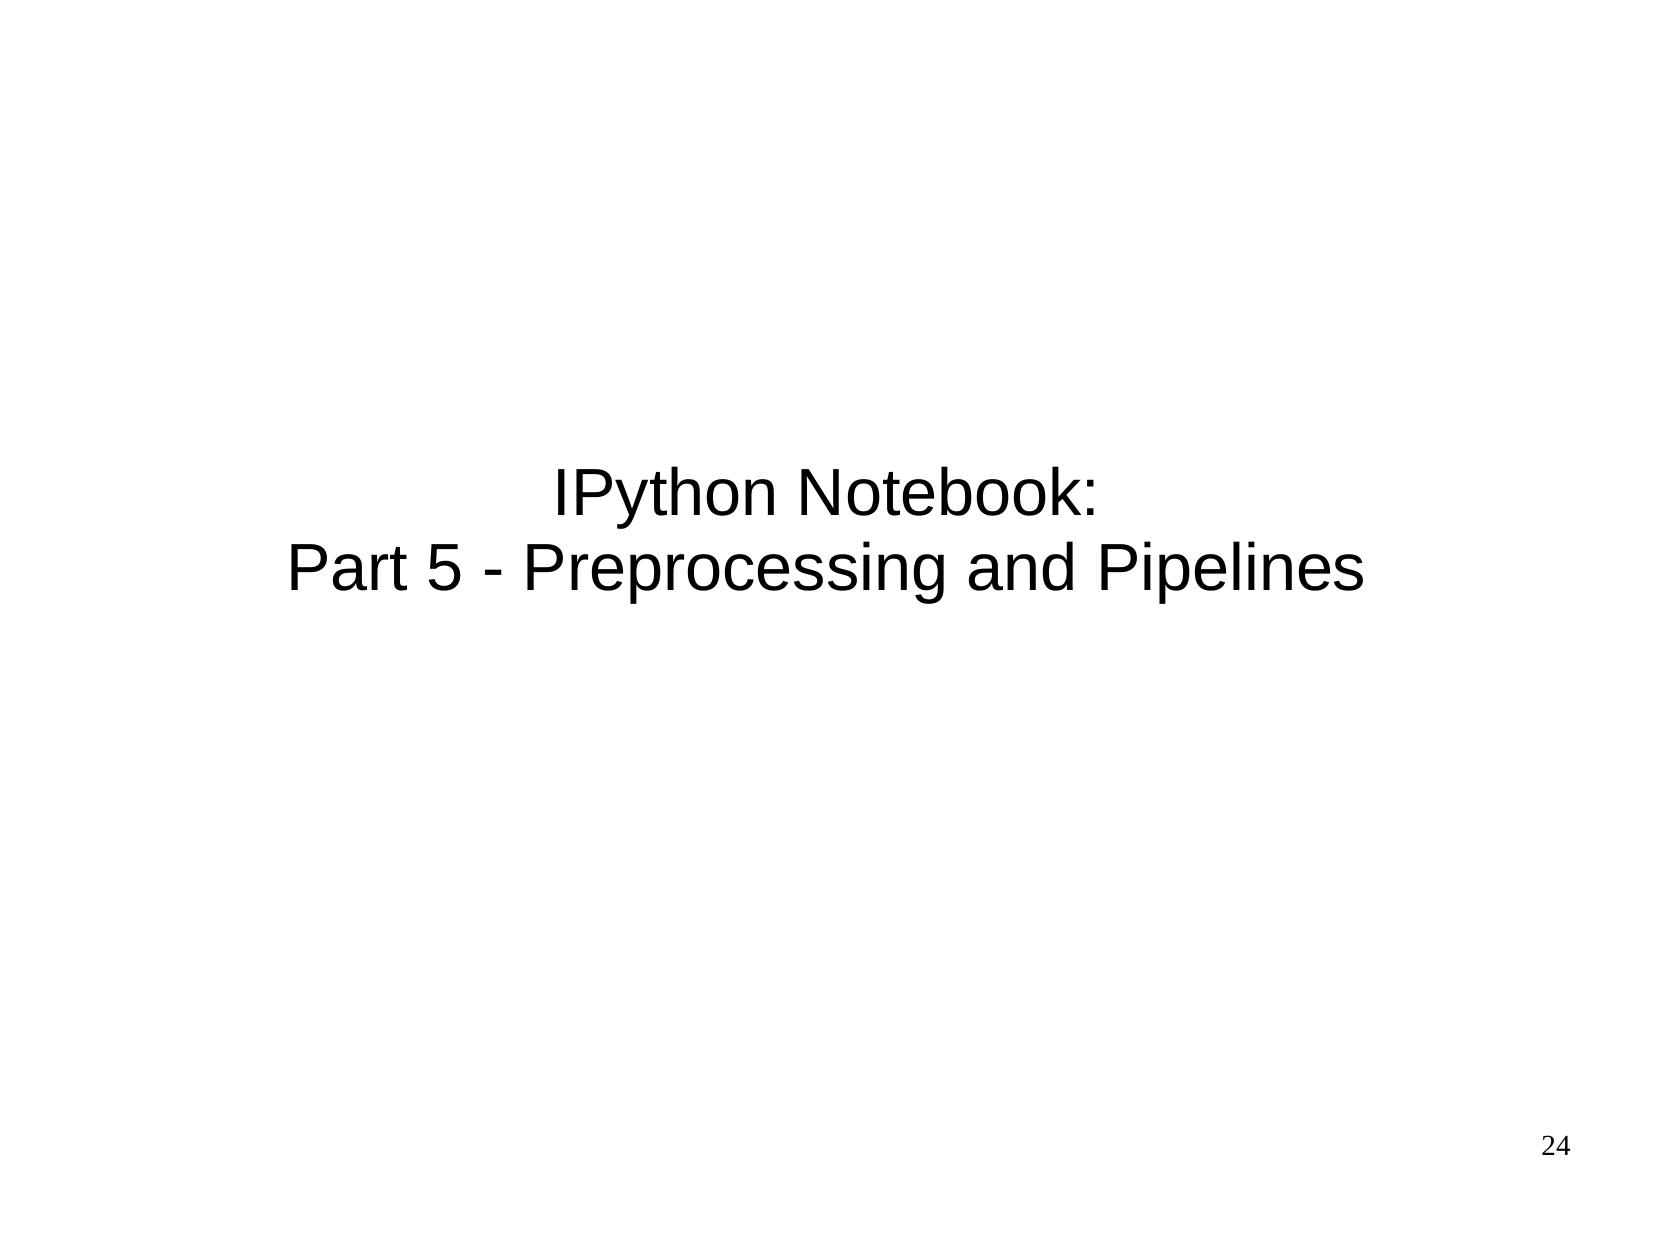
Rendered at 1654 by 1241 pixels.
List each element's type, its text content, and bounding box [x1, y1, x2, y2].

text_box IPython Notebook: Part 5 - Preprocessing and Pipelines [82, 49, 1571, 1010]
